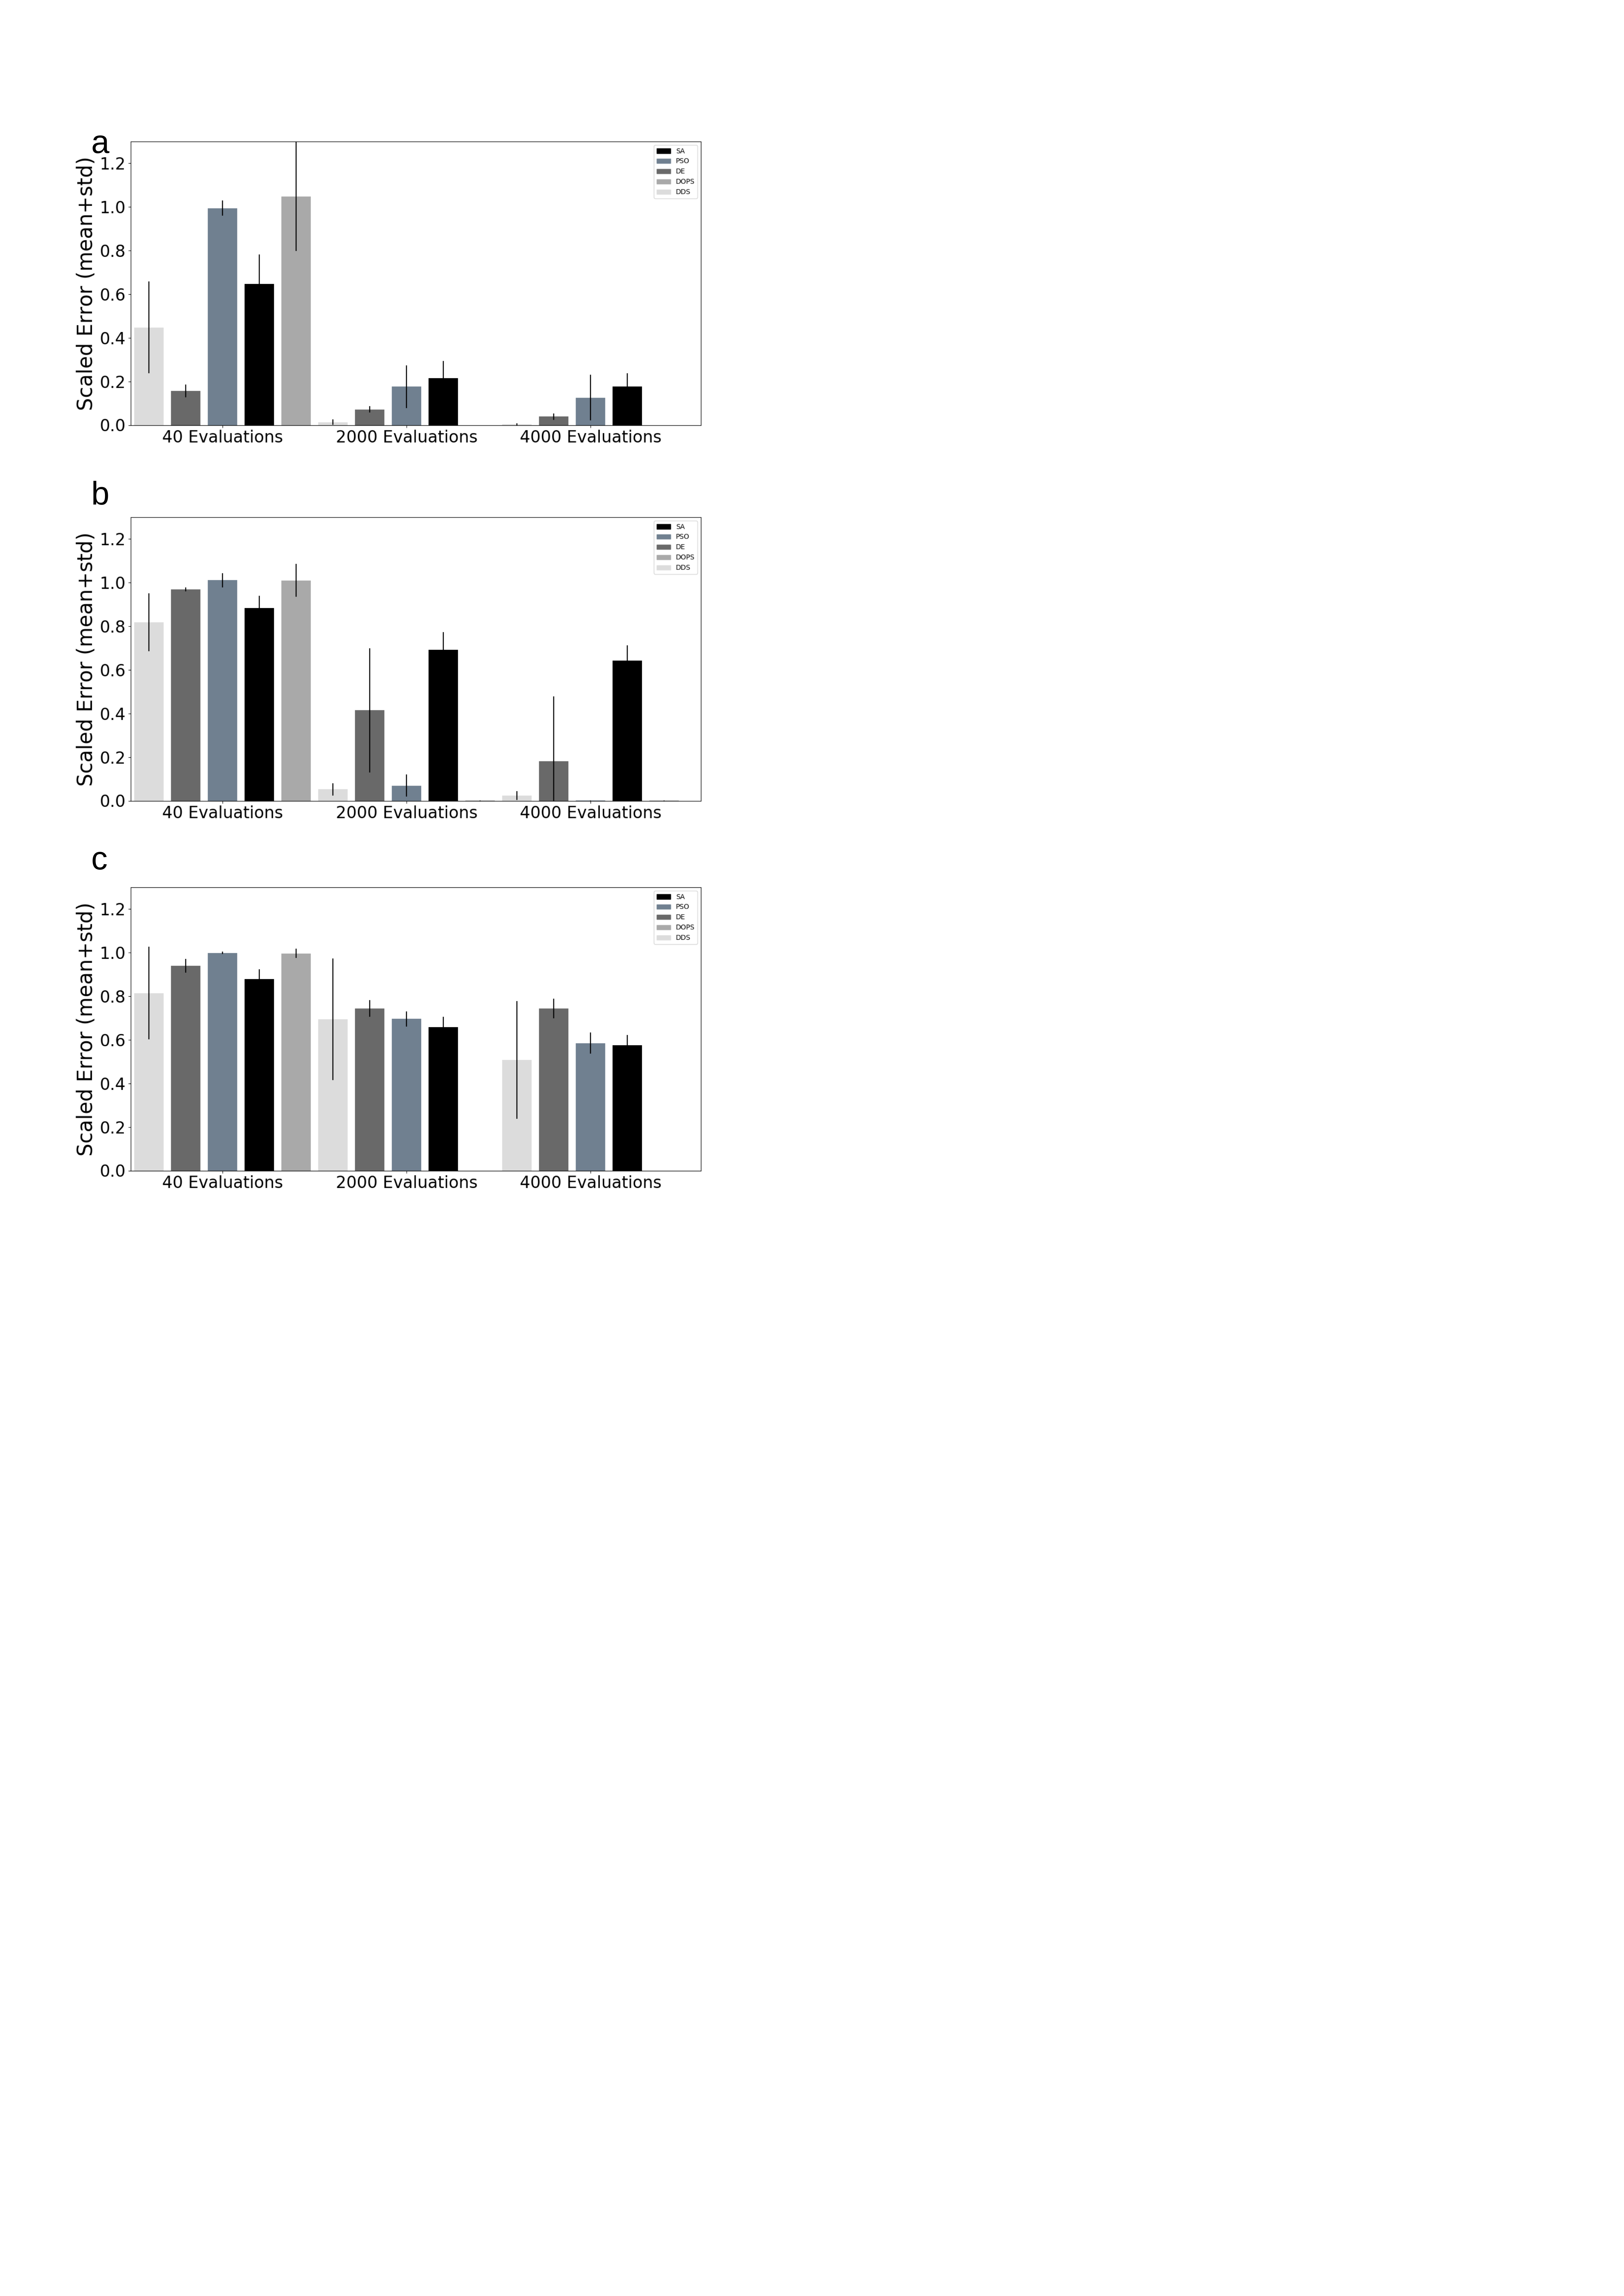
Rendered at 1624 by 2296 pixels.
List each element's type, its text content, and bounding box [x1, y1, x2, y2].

picture [39, 843, 775, 1211]
text_box c [86, 837, 145, 879]
text_box a [86, 121, 145, 163]
picture [39, 97, 775, 466]
text_box b [86, 472, 145, 514]
picture [39, 473, 775, 841]
